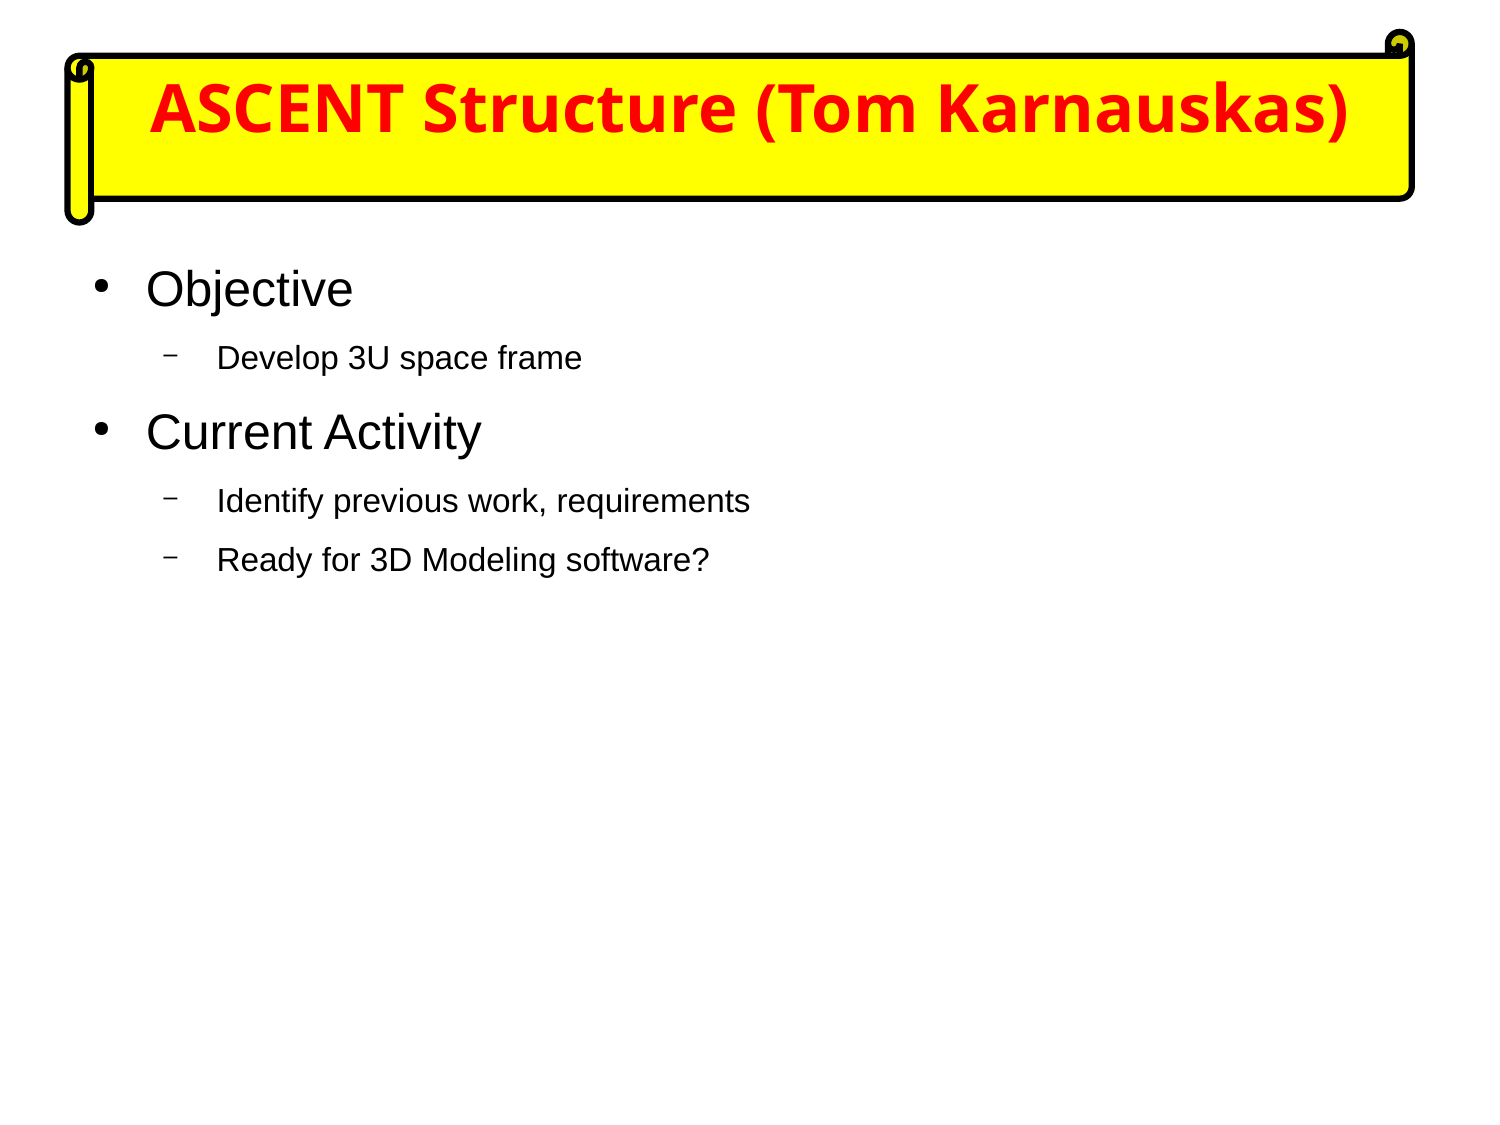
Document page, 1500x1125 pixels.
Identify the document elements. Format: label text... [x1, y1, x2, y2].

text_box [67, 154, 1412, 223]
list Objective Develop 3U space frame Current Activity Identify previous work, requirements Ready for 3D Modeling software? [75, 263, 1425, 916]
text_box [72, 31, 1412, 58]
text_box ASCENT Structure (Tom Karnauskas) [0, 58, 1500, 154]
